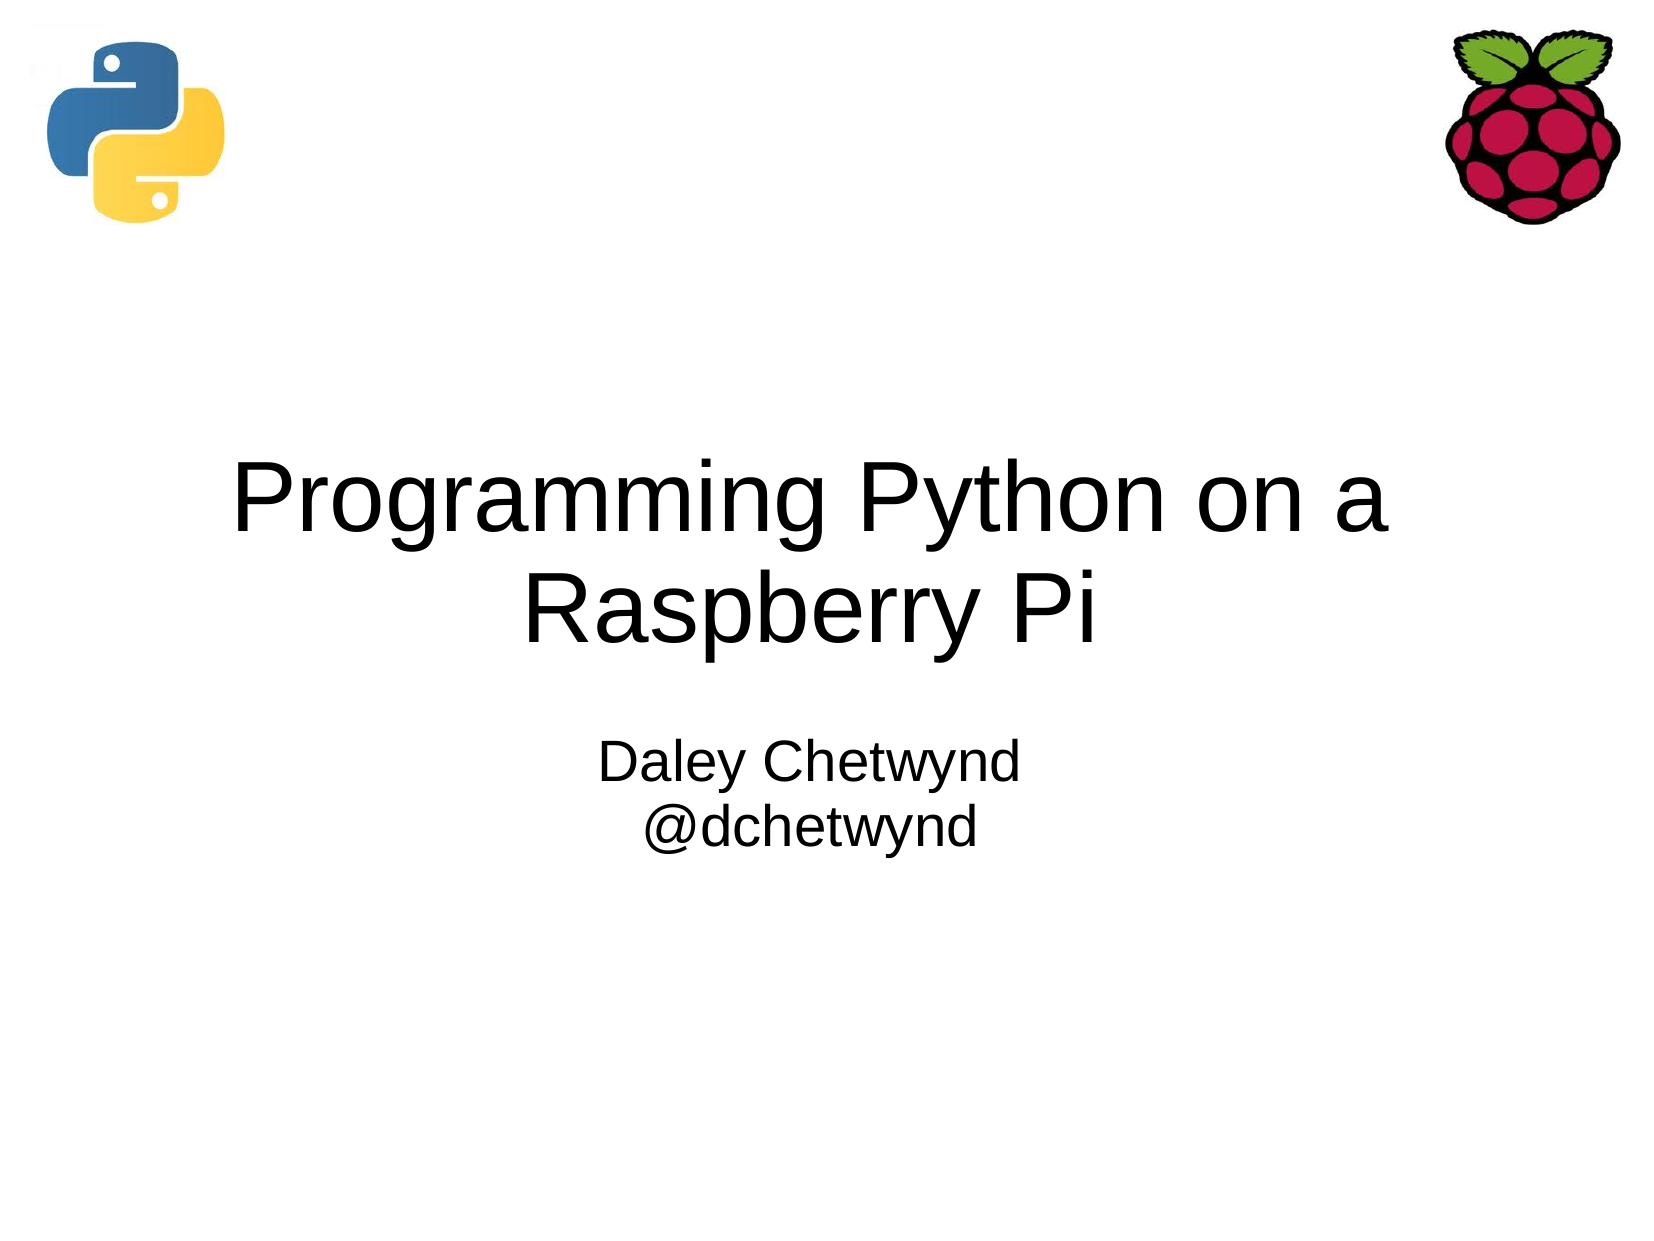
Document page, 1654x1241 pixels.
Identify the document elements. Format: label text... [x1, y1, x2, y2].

picture [1443, 29, 1621, 226]
subtitle Programming Python on a Raspberry Pi Daley Chetwynd @dchetwynd [82, 290, 1538, 1010]
picture [30, 24, 241, 241]
